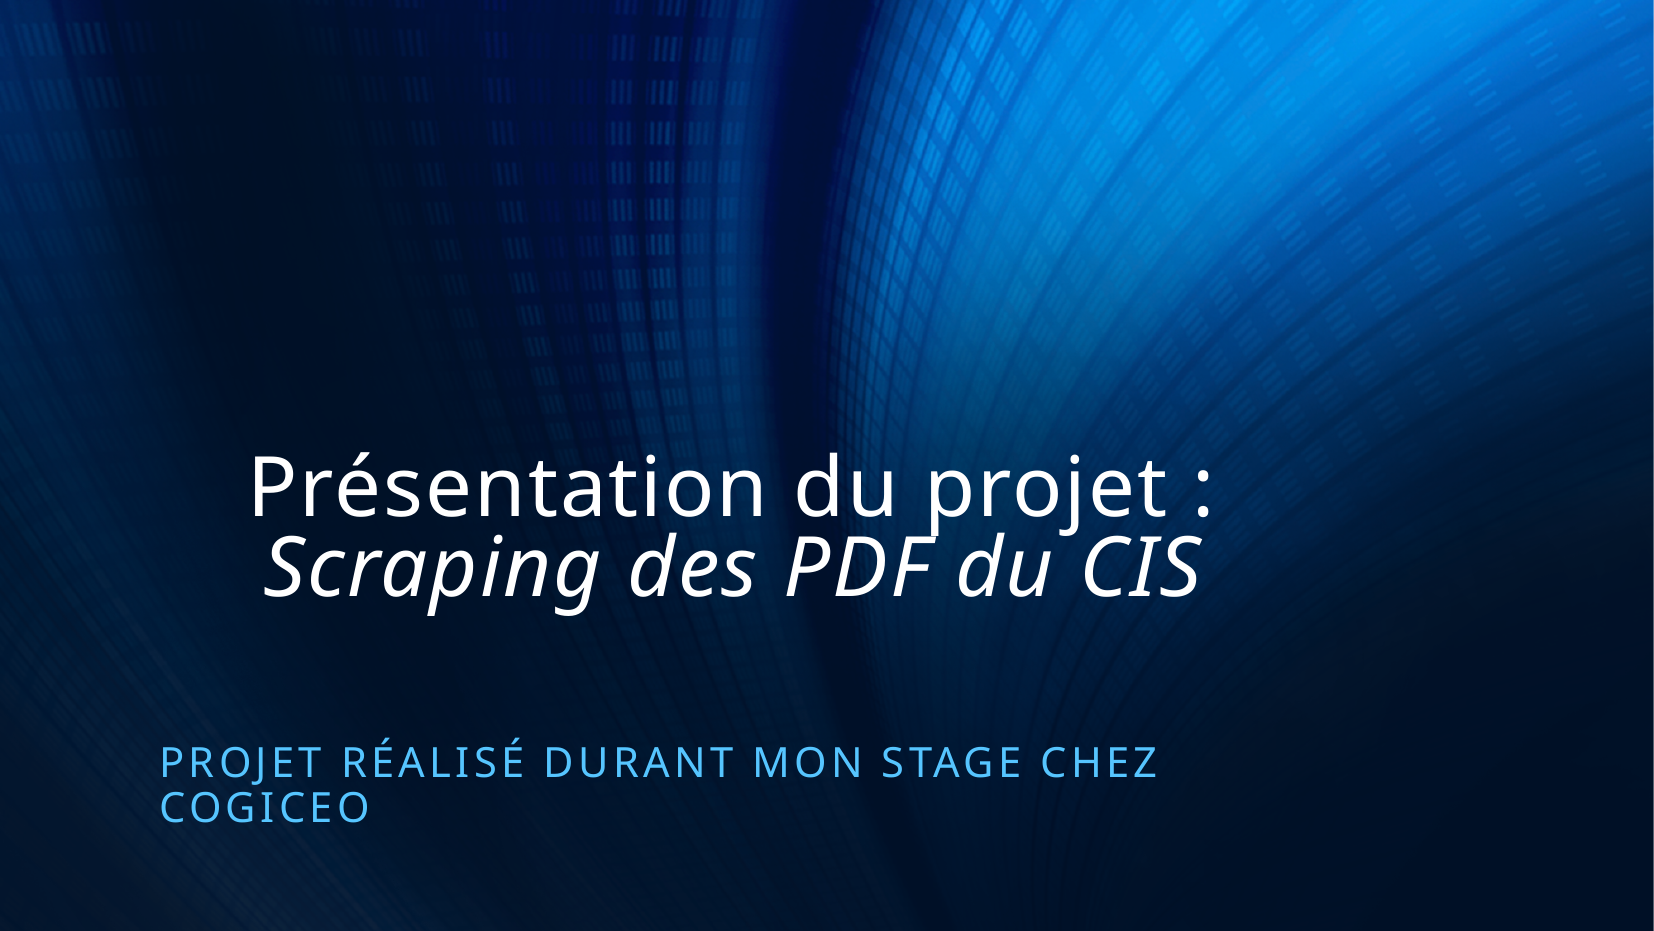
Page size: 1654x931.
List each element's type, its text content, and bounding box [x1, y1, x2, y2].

list Projet réalisé durant mon stage chez Cogiceo [144, 733, 1323, 817]
picture [0, 0, 1654, 931]
title Présentation du projet : Scraping des PDF du CIS [143, 341, 1323, 724]
